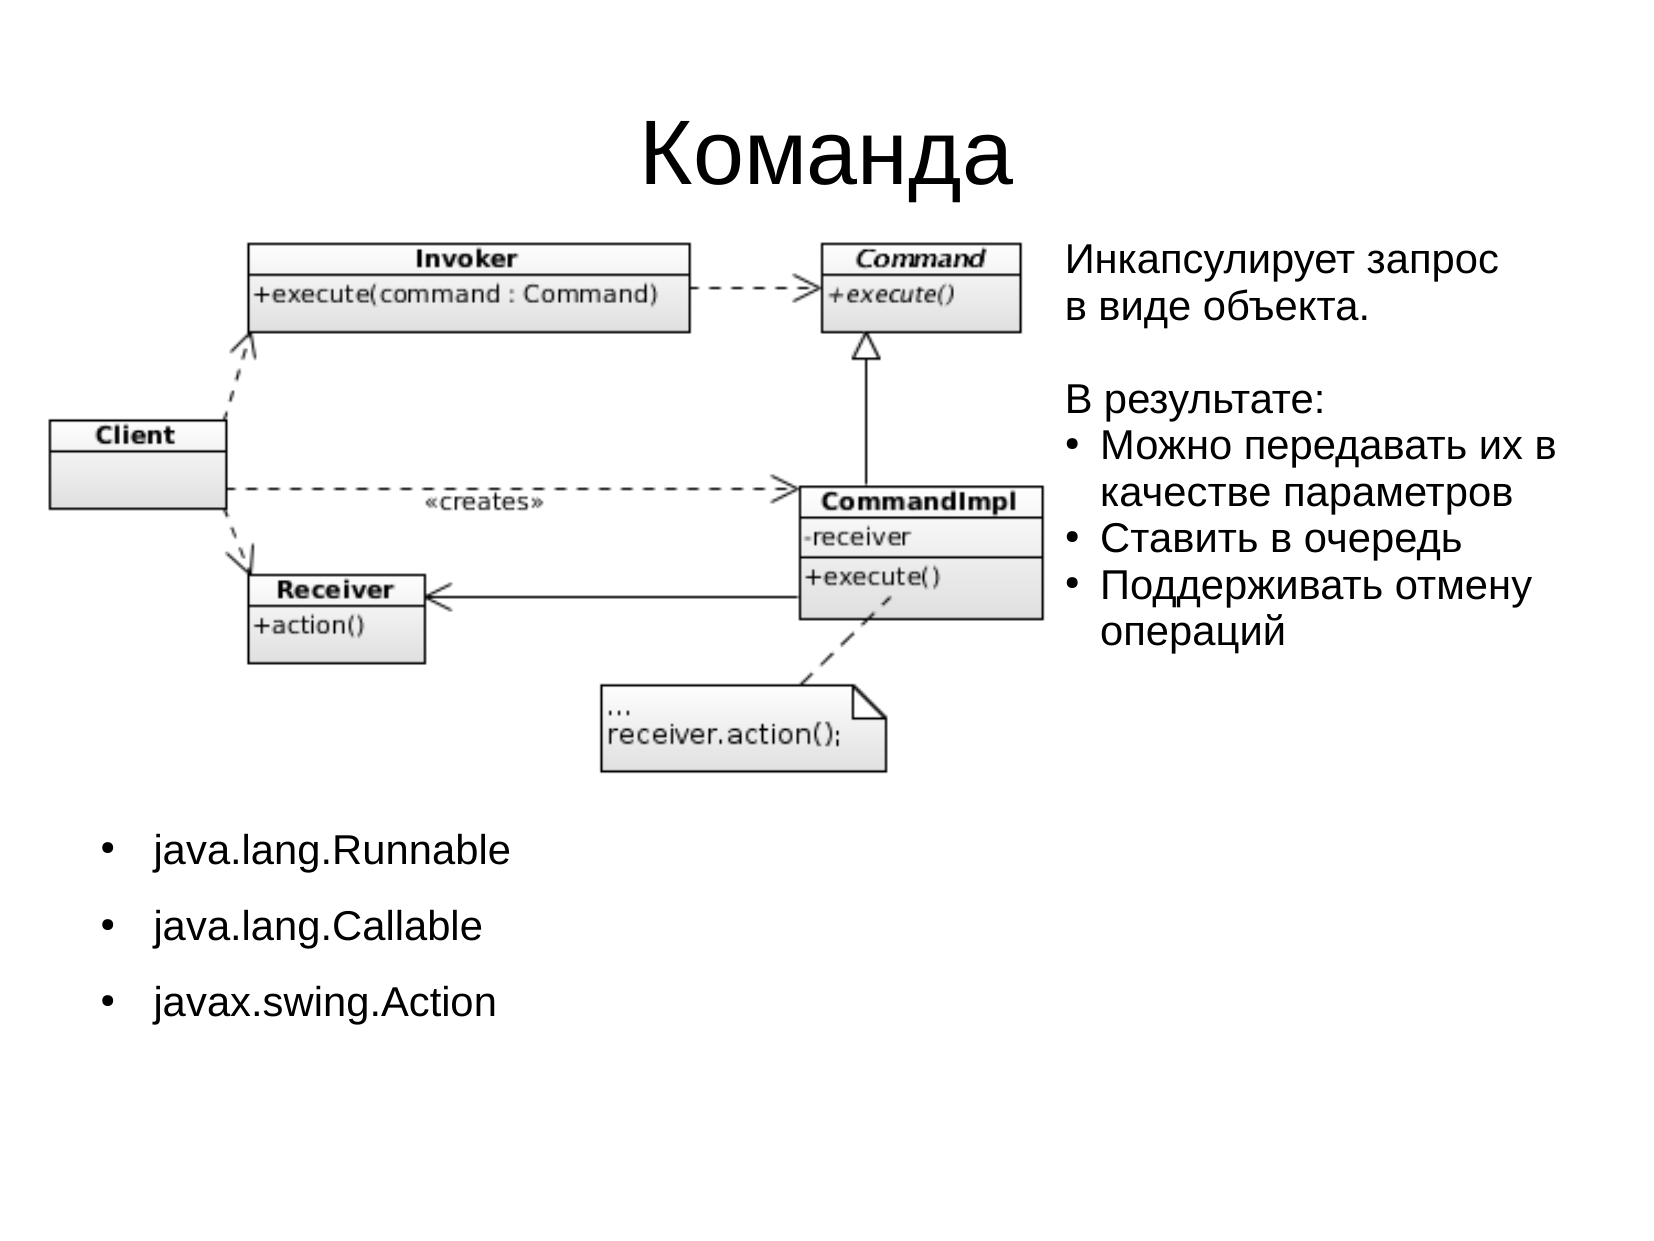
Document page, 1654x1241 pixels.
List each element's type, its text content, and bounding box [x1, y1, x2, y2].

list java.lang.Runnable java.lang.Callable javax.swing.Action [82, 826, 1571, 1097]
text_box Инкапсулирует запрос в виде объекта. В результате: Можно передавать их в качестве параметров Ставить в очередь Поддерживать отмену операций [1050, 228, 1591, 709]
title Команда [82, 49, 1571, 239]
picture [45, 239, 1051, 783]
